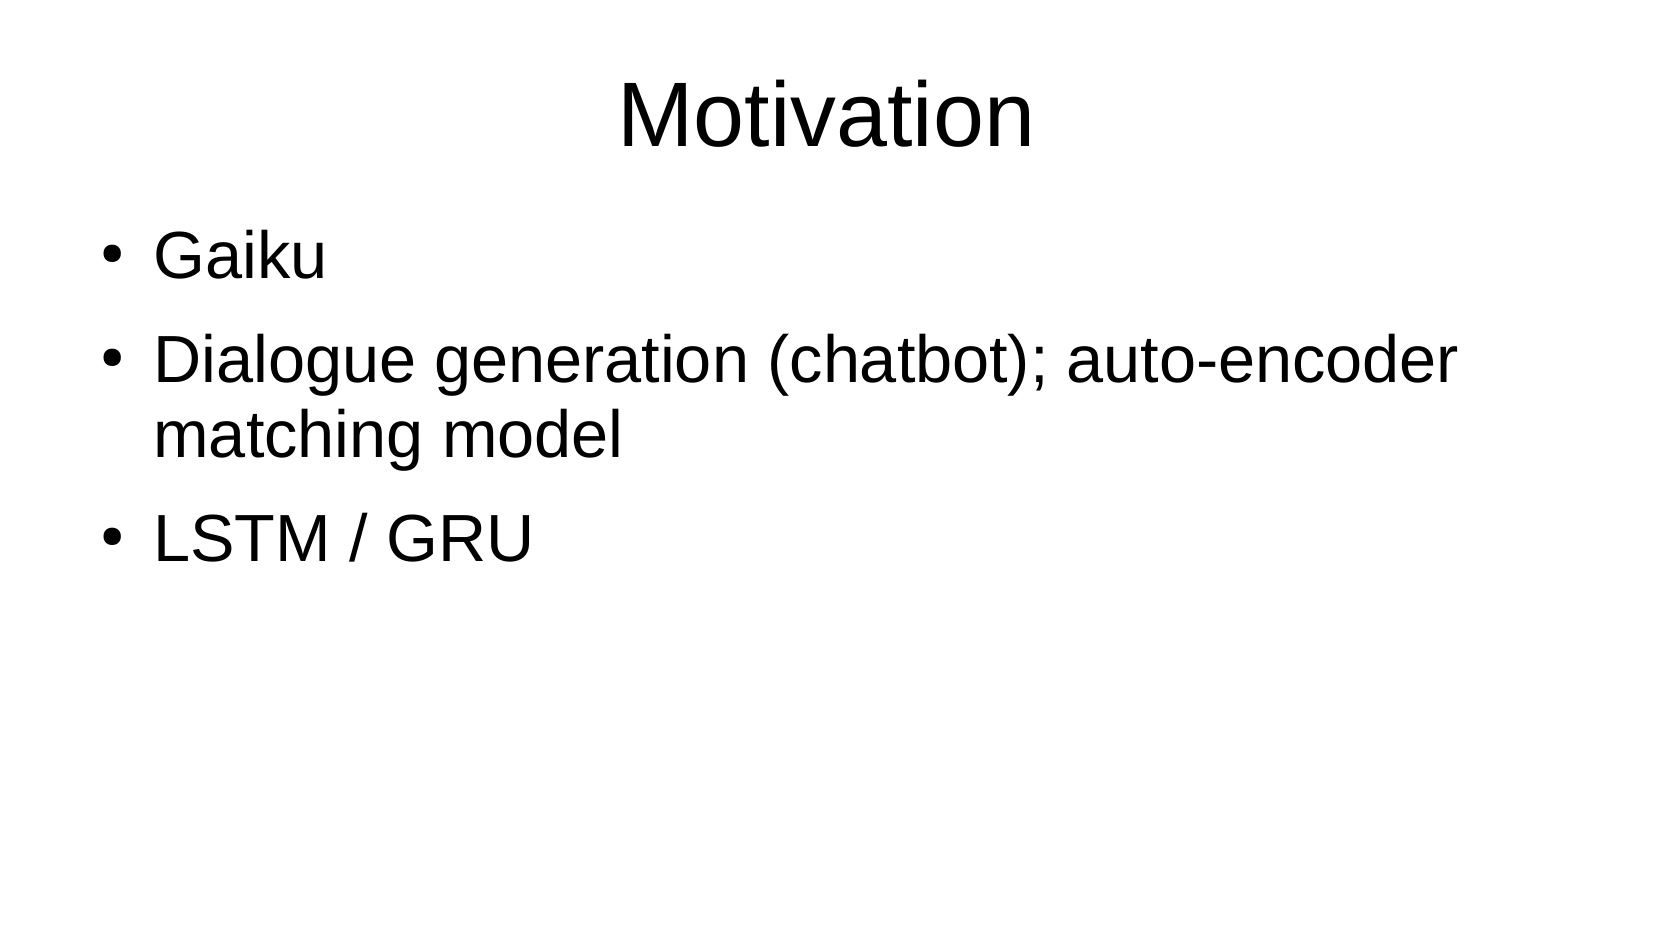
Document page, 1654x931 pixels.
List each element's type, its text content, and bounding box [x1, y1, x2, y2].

title Motivation [82, 37, 1571, 193]
list Gaiku Dialogue generation (chatbot); auto-encoder matching model LSTM / GRU [82, 217, 1571, 758]
